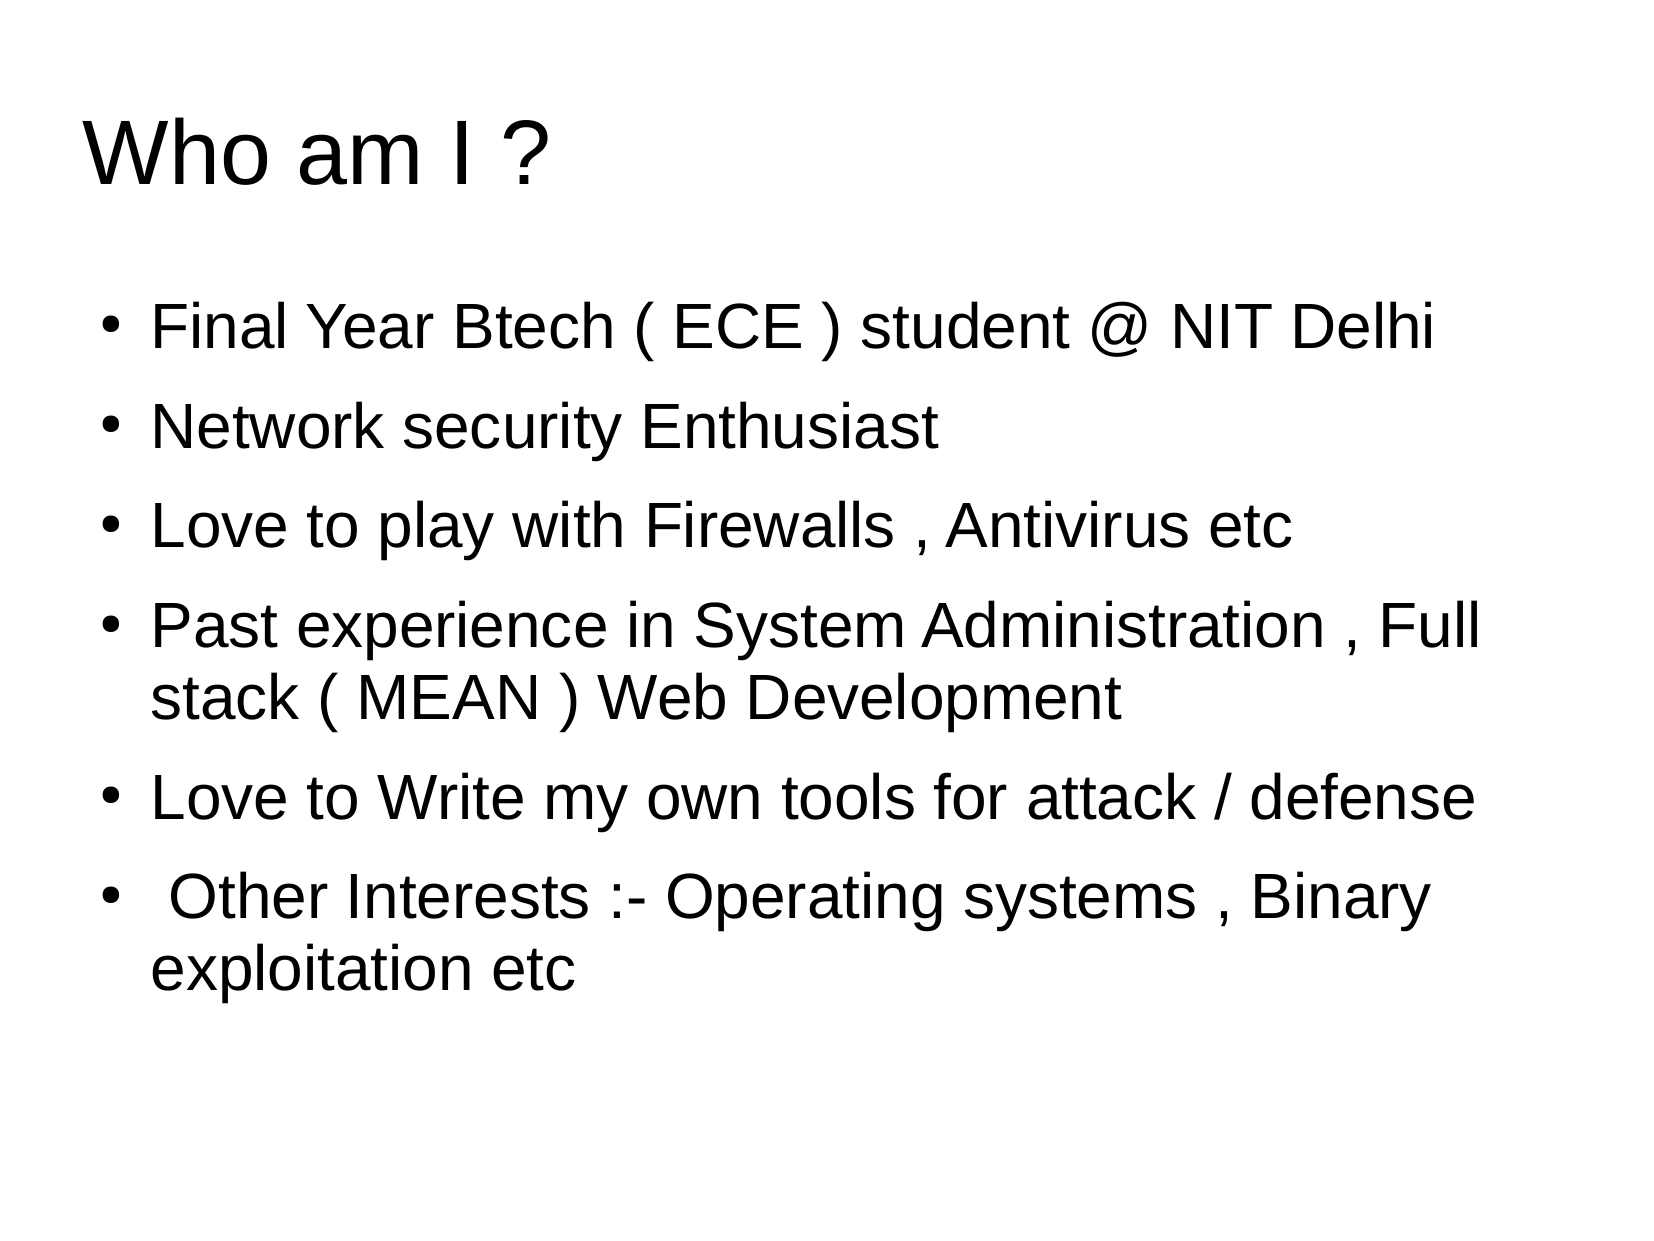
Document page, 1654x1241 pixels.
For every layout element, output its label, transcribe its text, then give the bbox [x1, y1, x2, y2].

title Who am I ? [82, 49, 1571, 257]
list Final Year Btech ( ECE ) student @ NIT Delhi Network security Enthusiast Love to play with Firewalls , Antivirus etc Past experience in System Administration , Full stack ( MEAN ) Web Development Love to Write my own tools for attack / defense Other Interests :- Operating systems , Binary exploitation etc [82, 290, 1571, 1010]
